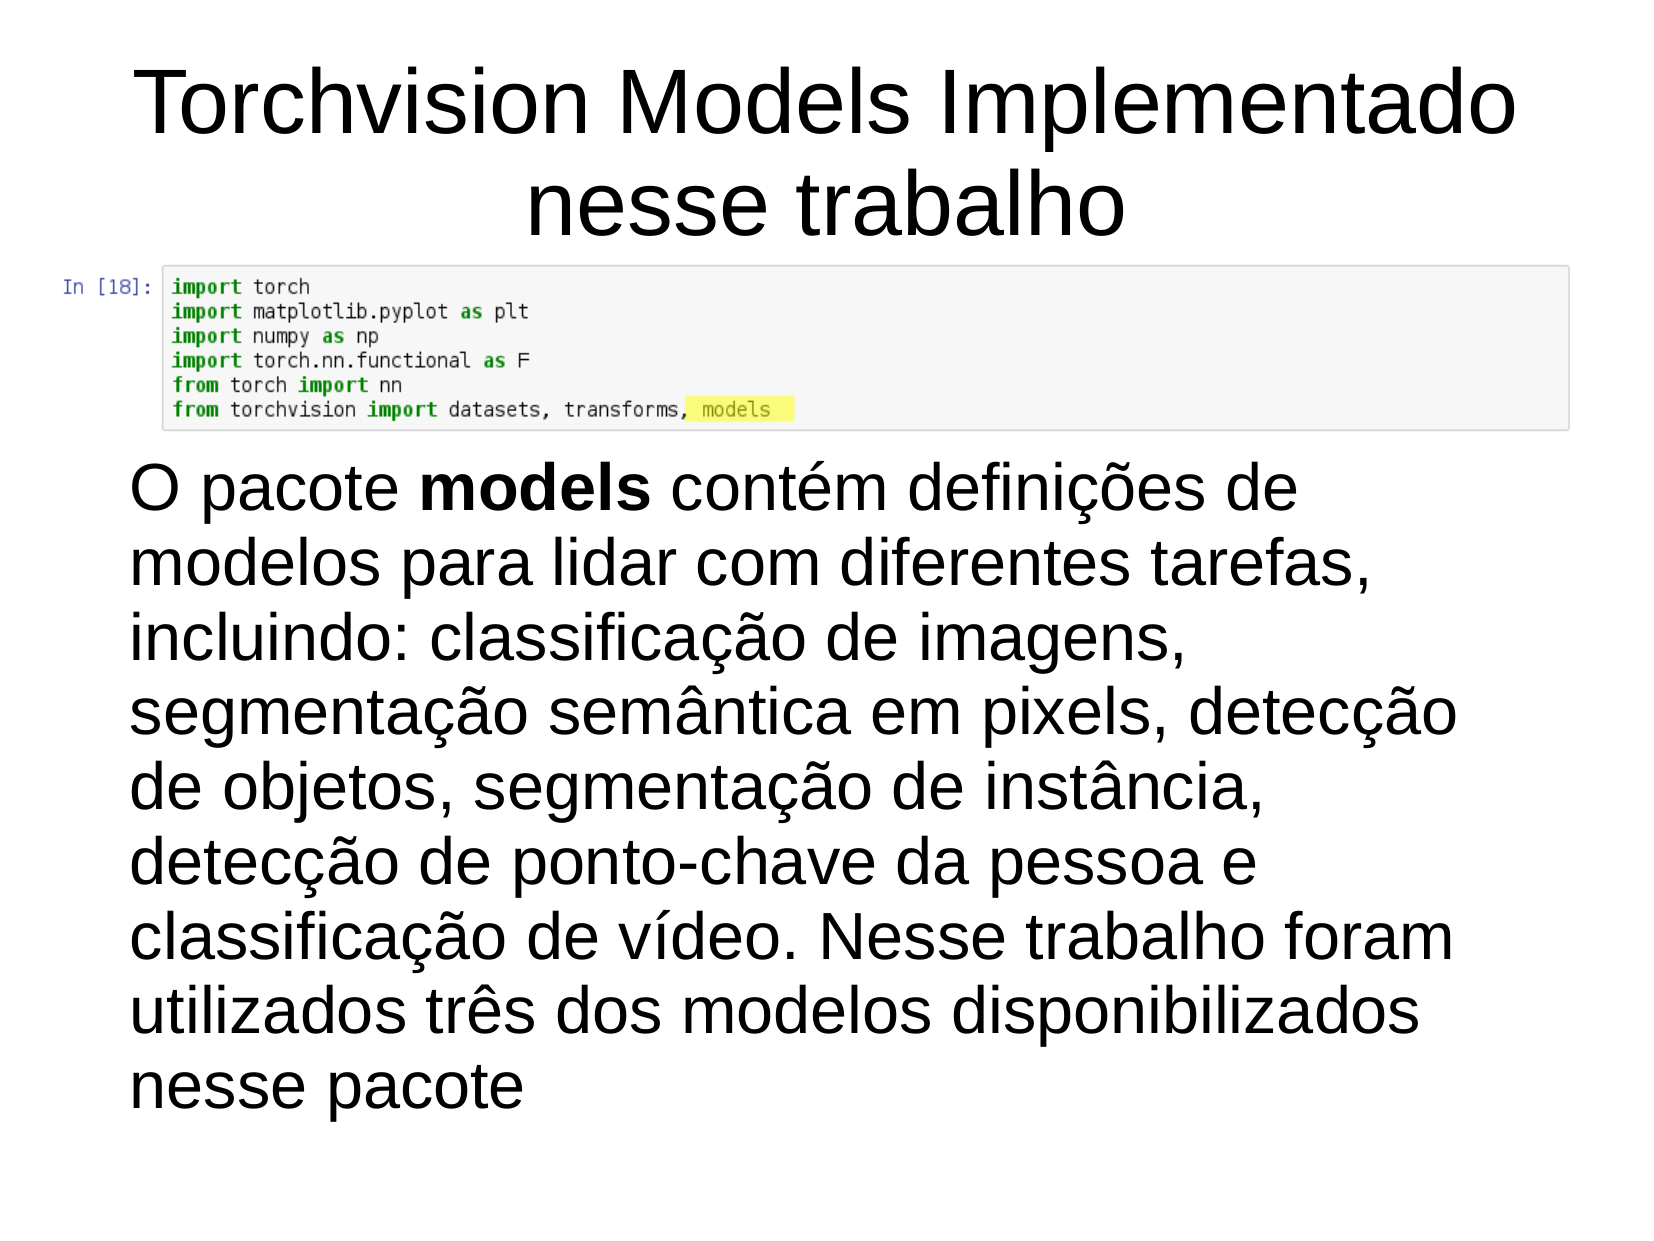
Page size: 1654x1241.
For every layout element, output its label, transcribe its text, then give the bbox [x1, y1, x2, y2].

picture [47, 258, 1583, 438]
title Torchvision Models Implementado nesse trabalho [82, 49, 1571, 257]
list O pacote models contém definições de modelos para lidar com diferentes tarefas, incluindo: classificação de imagens, segmentação semântica em pixels, detecção de objetos, segmentação de instância, detecção de ponto-chave da pessoa e classificação de vídeo. Nesse trabalho foram utilizados três dos modelos disponibilizados nesse pacote [59, 450, 1548, 1170]
